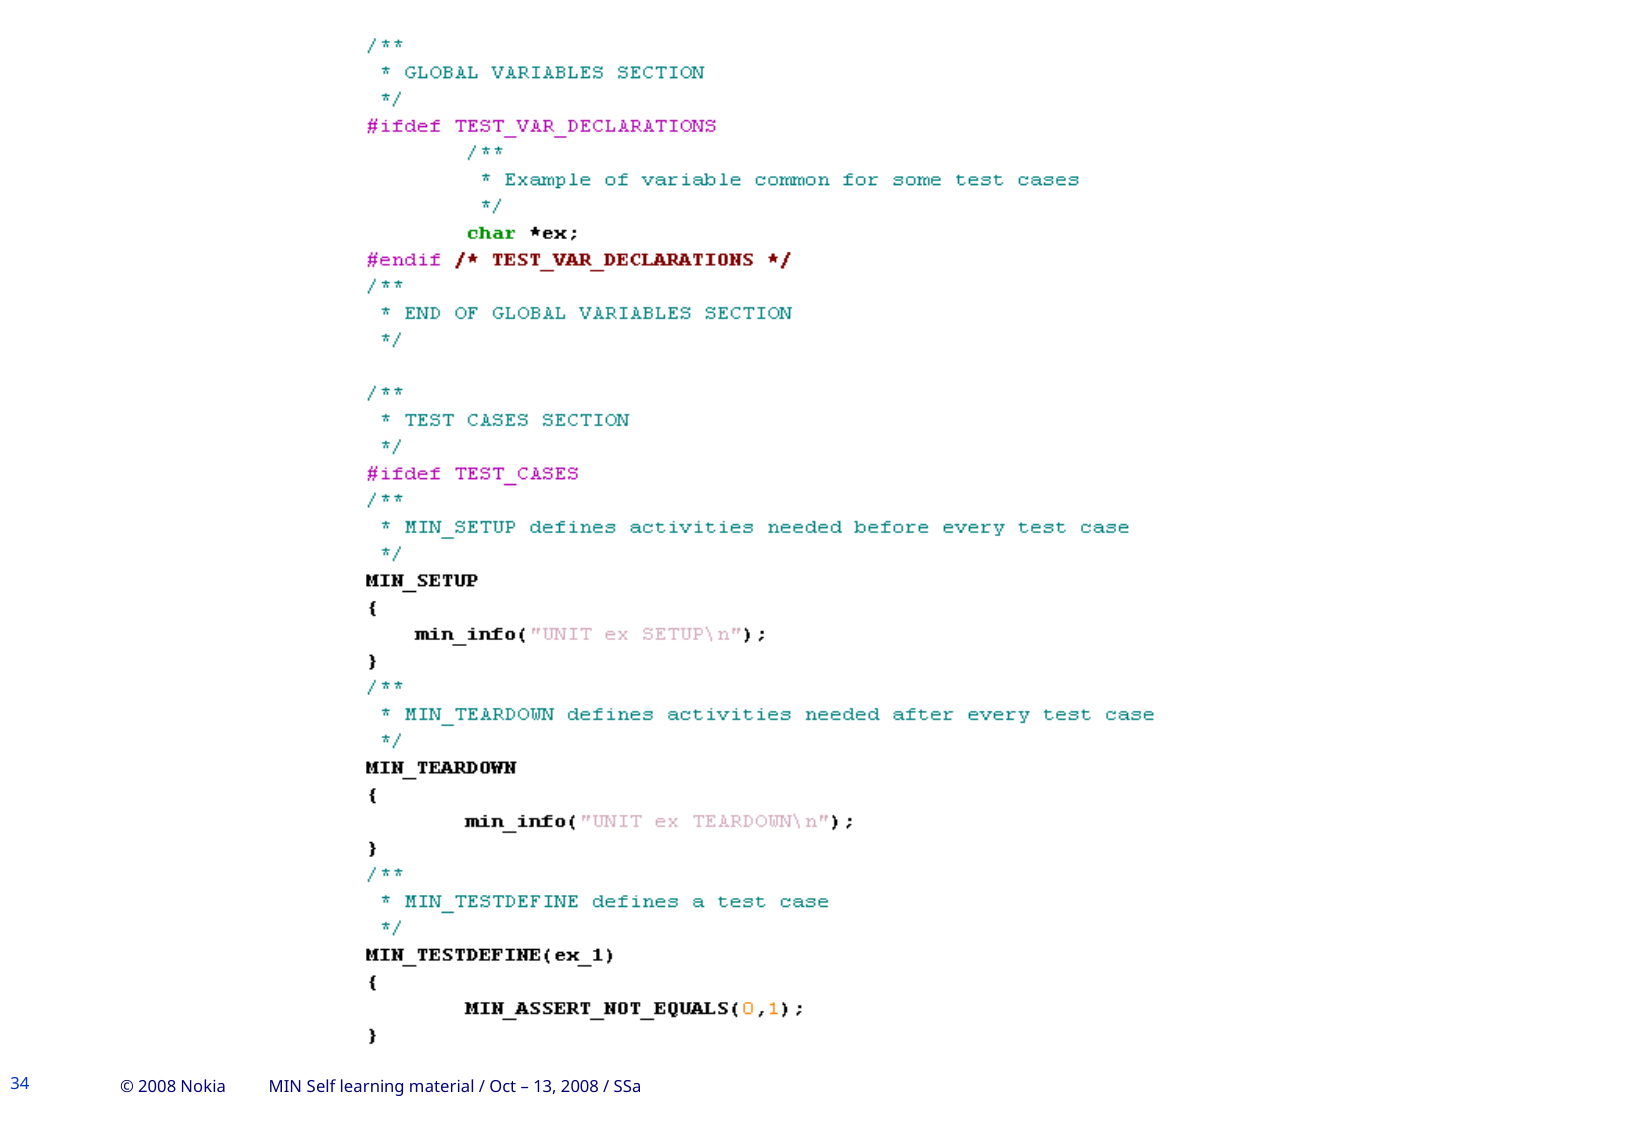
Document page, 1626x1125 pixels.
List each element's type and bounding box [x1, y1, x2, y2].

picture [365, 37, 1163, 1051]
